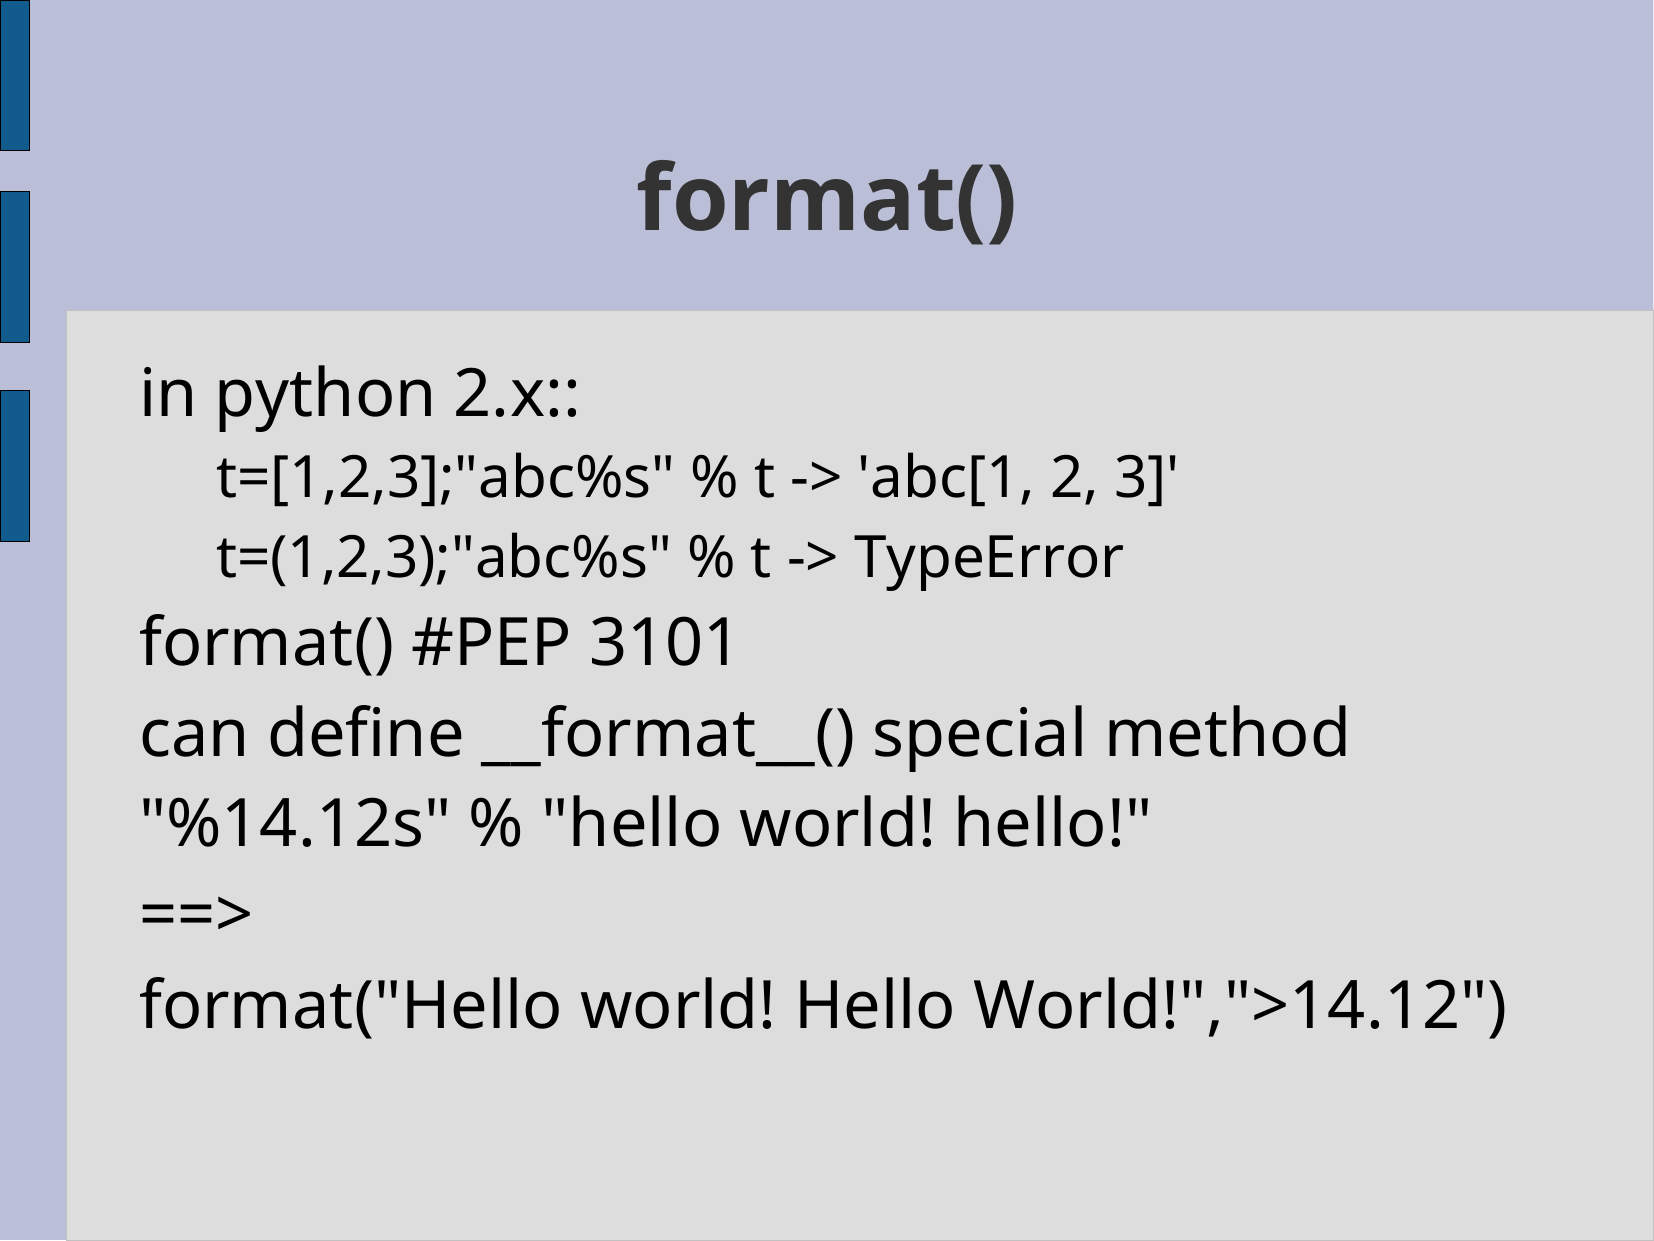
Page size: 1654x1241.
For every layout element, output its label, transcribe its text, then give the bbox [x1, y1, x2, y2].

list in python 2.x:: t=[1,2,3];"abc%s" % t -> 'abc[1, 2, 3]' t=(1,2,3);"abc%s" % t -> TypeError format() #PEP 3101 can define __format__() special method "%14.12s" % "hello world! hello!" ==> format("Hello world! Hello World!",">14.12") [121, 344, 1534, 1112]
title format() [121, 98, 1534, 291]
